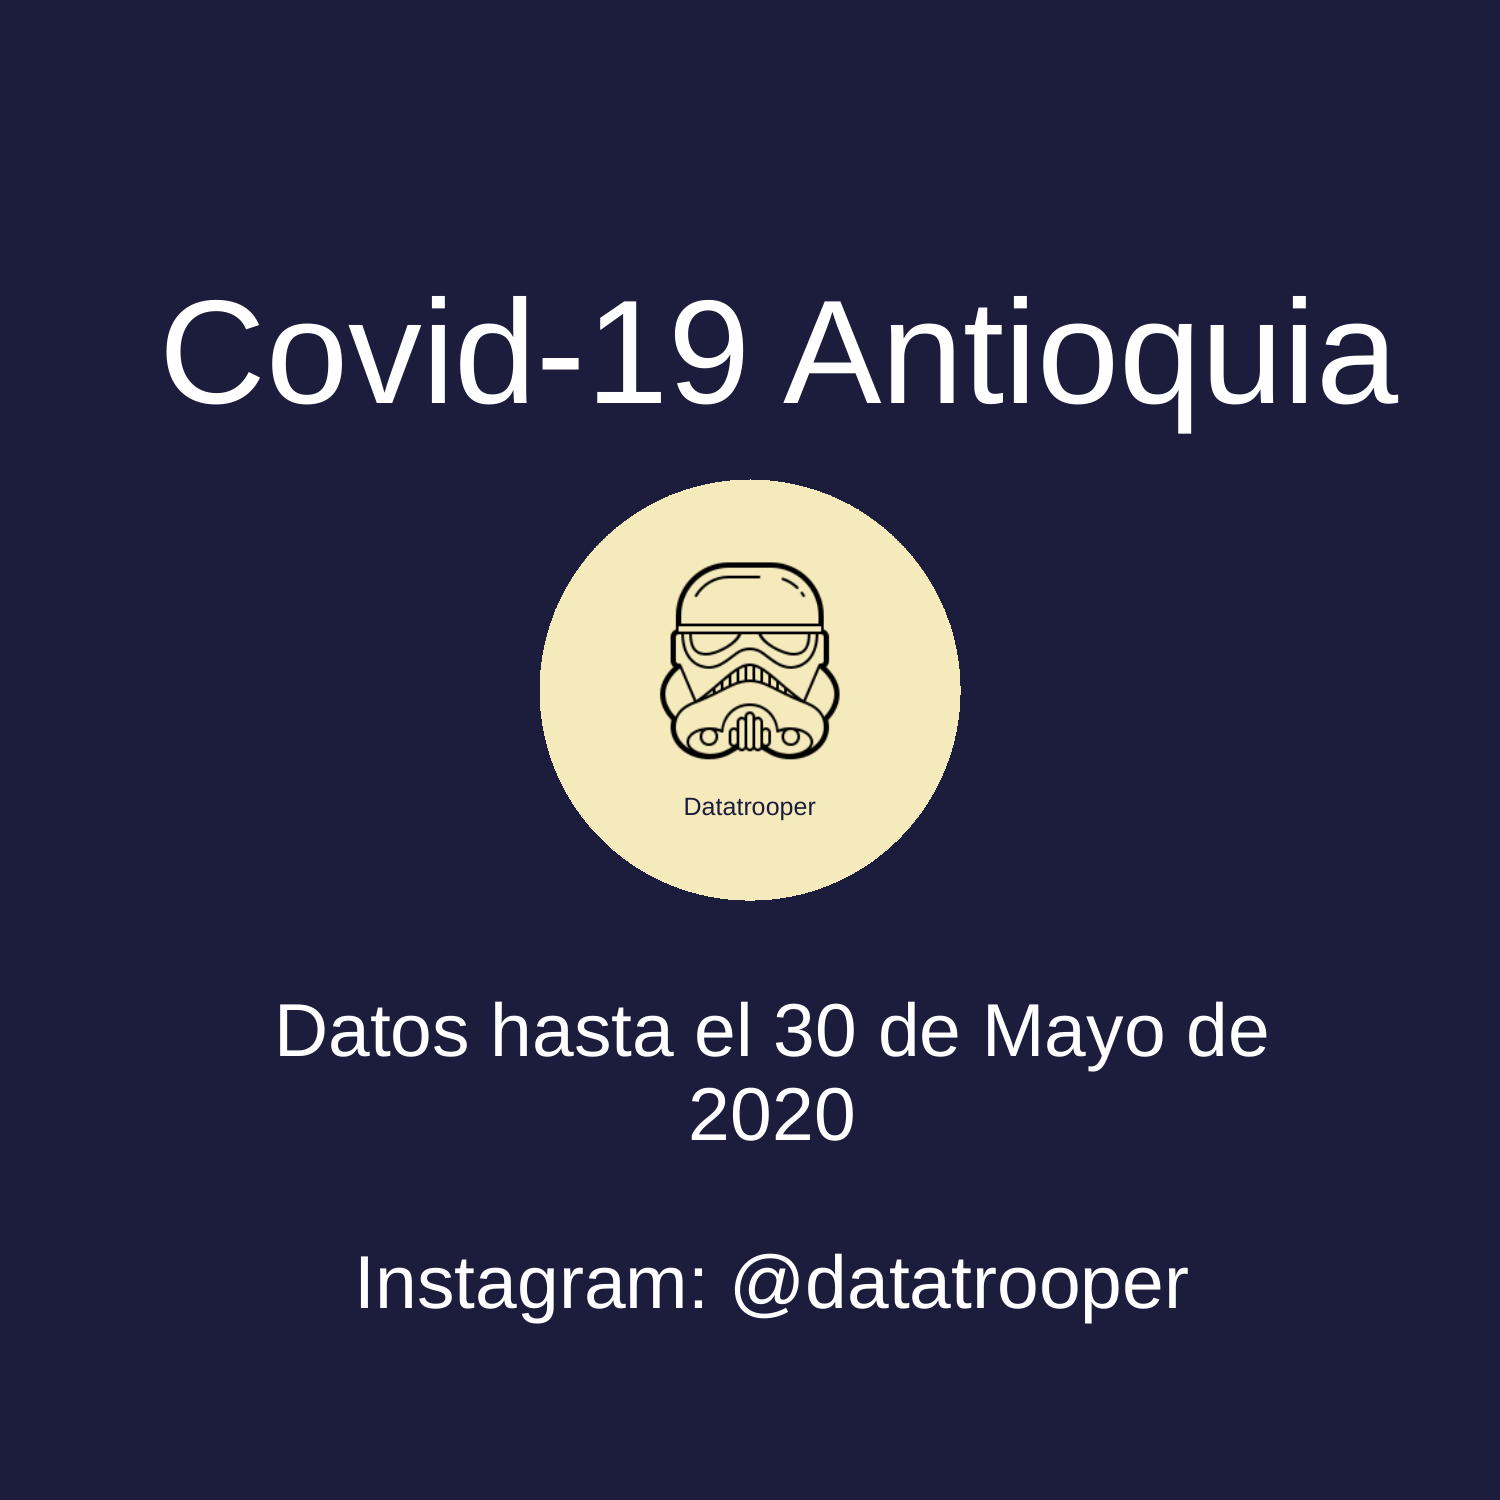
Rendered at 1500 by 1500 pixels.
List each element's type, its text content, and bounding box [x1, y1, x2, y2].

title Instagram: @datatrooper [255, 1185, 1291, 1381]
text_box Datatrooper [618, 767, 882, 847]
text_box [540, 479, 961, 901]
title Covid-19 Antioquia [105, 104, 1455, 601]
picture [618, 528, 882, 767]
title Datos hasta el 30 de Mayo de 2020 [255, 975, 1290, 1171]
